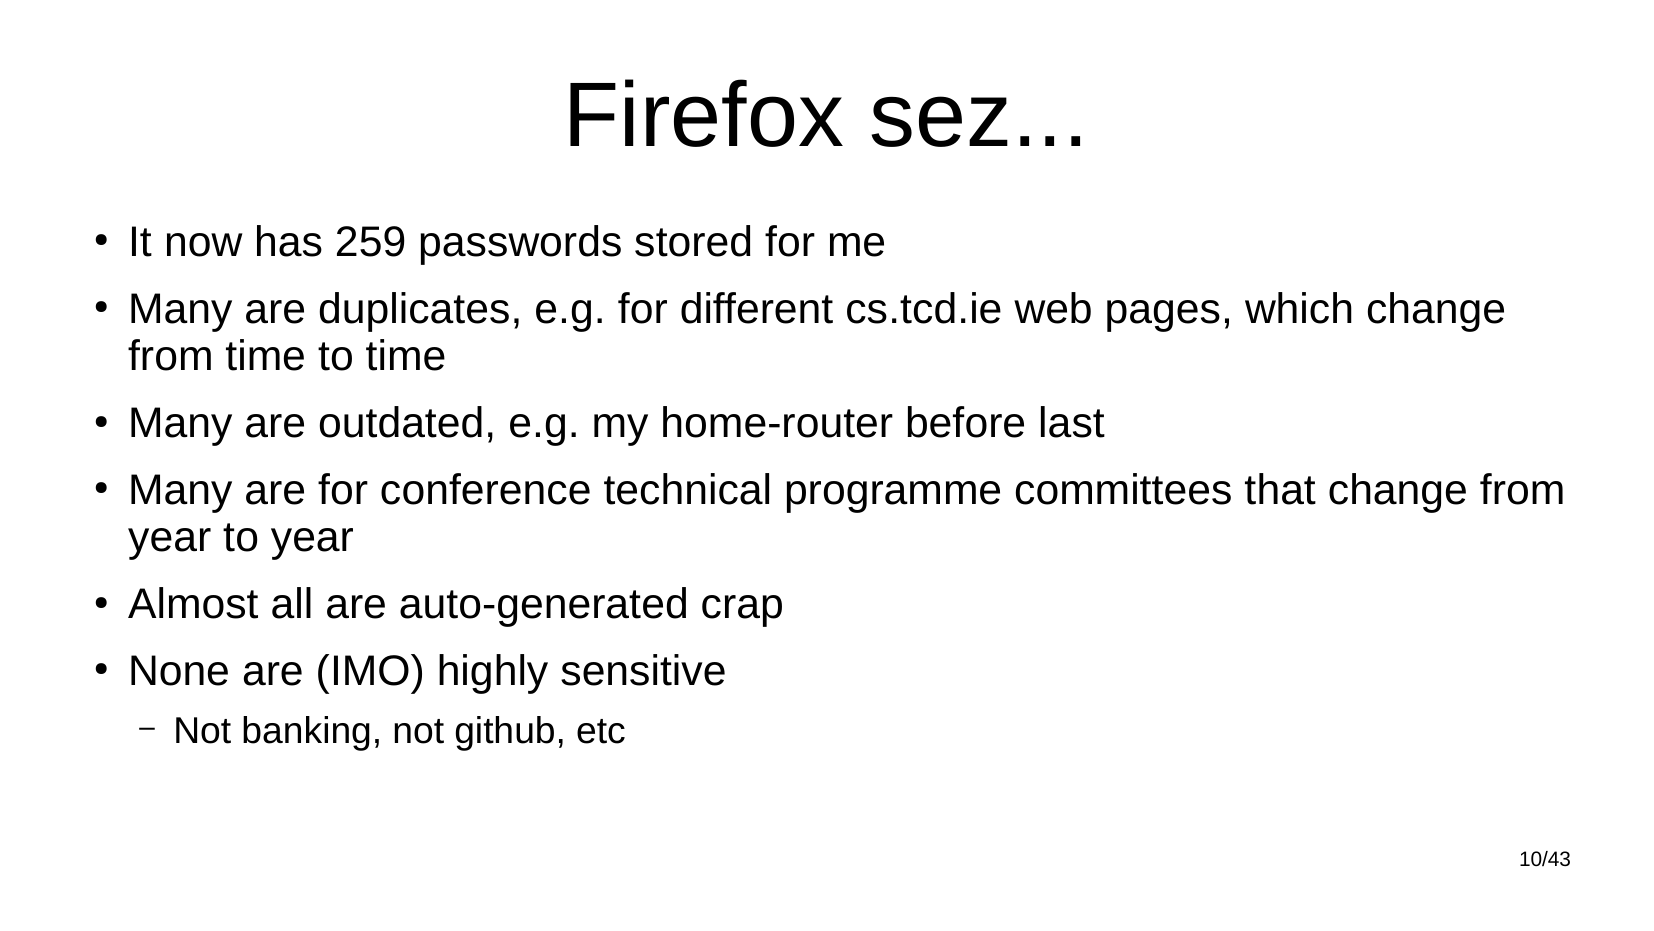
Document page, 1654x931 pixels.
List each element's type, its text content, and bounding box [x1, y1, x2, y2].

list It now has 259 passwords stored for me Many are duplicates, e.g. for different cs.tcd.ie web pages, which change from time to time Many are outdated, e.g. my home-router before last Many are for conference technical programme committees that change from year to year Almost all are auto-generated crap None are (IMO) highly sensitive Not banking, not github, etc [82, 217, 1571, 758]
title Firefox sez... [82, 37, 1571, 193]
